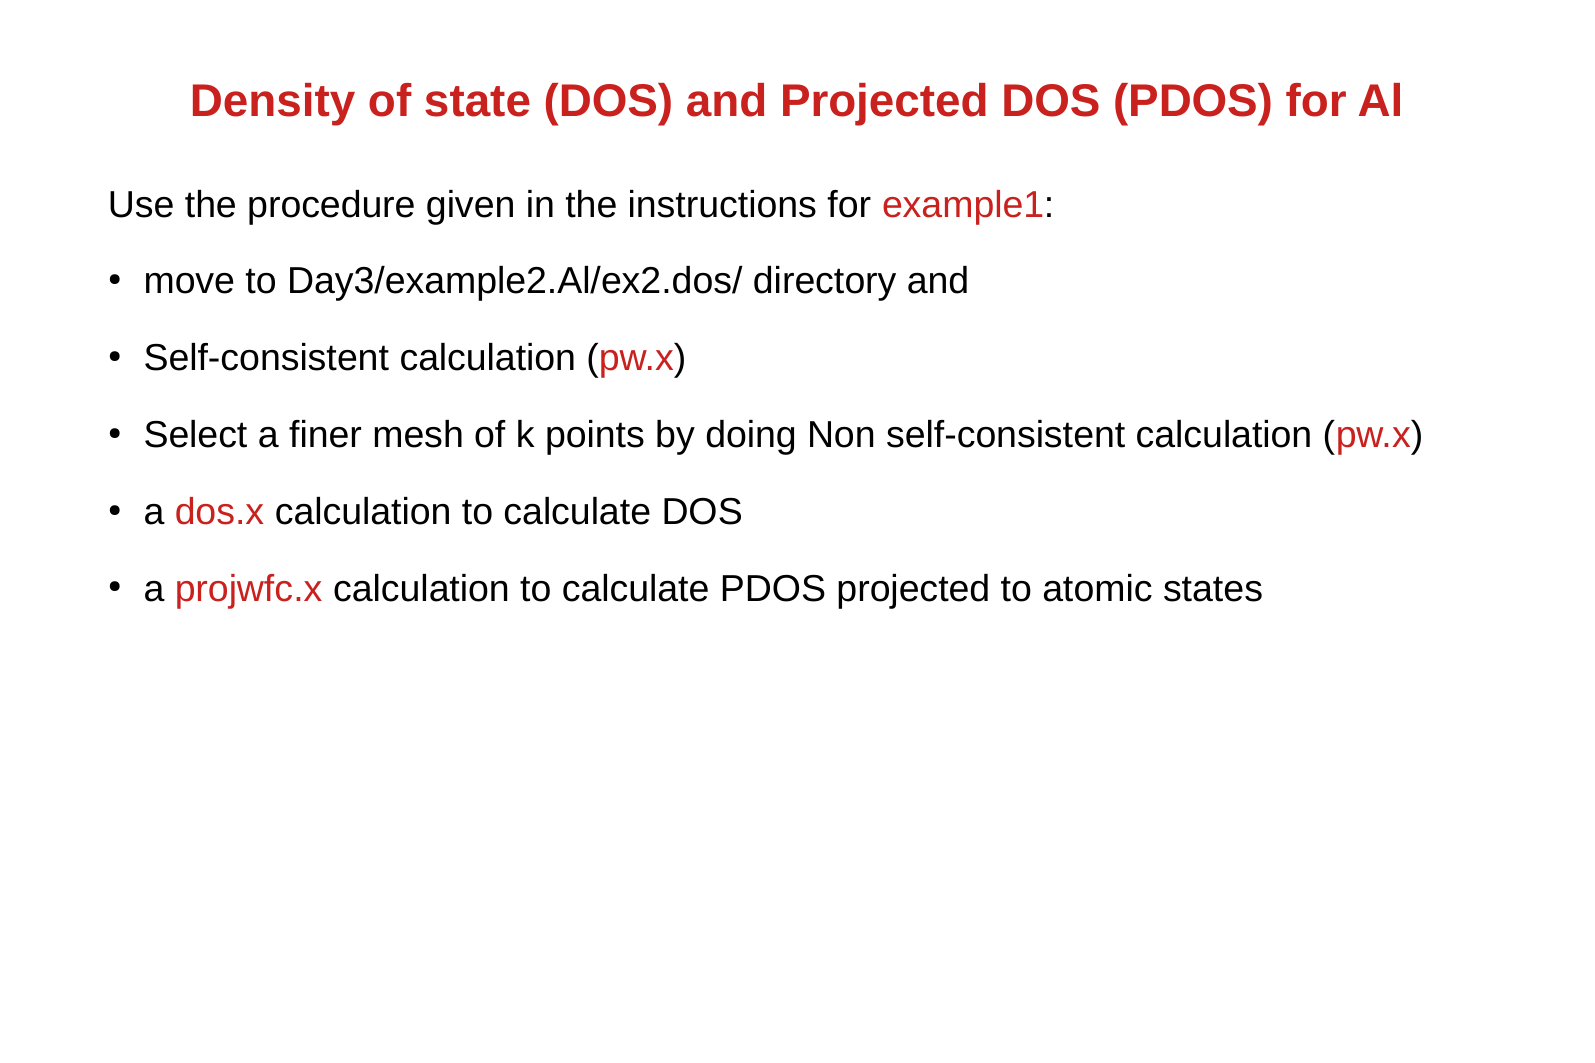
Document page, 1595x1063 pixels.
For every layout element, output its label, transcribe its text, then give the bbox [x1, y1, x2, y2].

text_box Self-consistent calculation (pw.x) [93, 329, 1126, 387]
text_box a dos.x calculation to calculate DOS [93, 482, 1591, 540]
text_box Use the procedure given in the instructions for example1: [93, 175, 1126, 233]
text_box Select a finer mesh of k points by doing Non self-consistent calculation (pw.x) [93, 406, 1591, 463]
text_box Density of state (DOS) and Projected DOS (PDOS) for Al [76, 67, 1519, 144]
text_box a projwfc.x calculation to calculate PDOS projected to atomic states [93, 559, 1591, 617]
text_box move to Day3/example2.Al/ex2.dos/ directory and [93, 252, 1126, 310]
